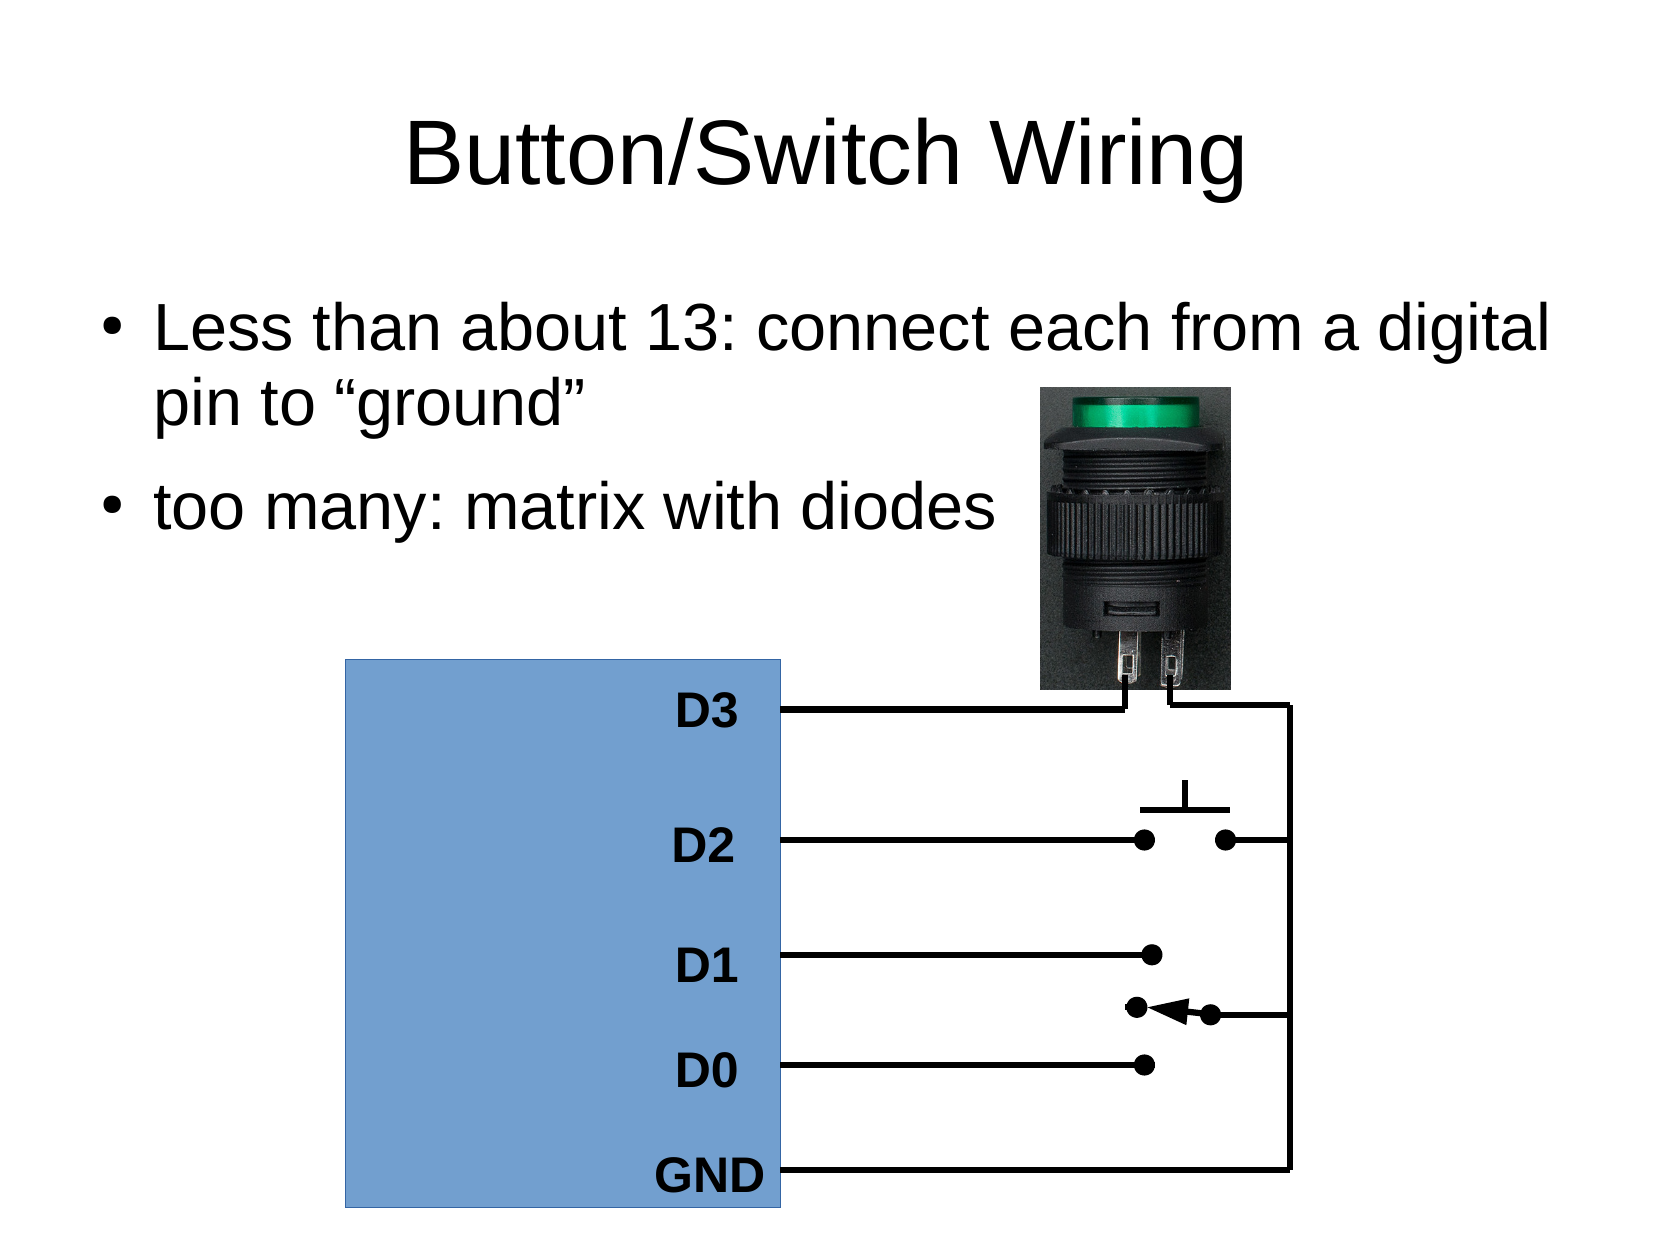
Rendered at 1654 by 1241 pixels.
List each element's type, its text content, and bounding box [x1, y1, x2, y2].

text_box D3 [660, 675, 754, 746]
text_box [345, 659, 781, 1208]
text_box D1 [660, 930, 754, 1001]
title Button/Switch Wiring [82, 49, 1571, 257]
list Less than about 13: connect each from a digital pin to “ground” too many: matrix with diodes [82, 290, 1571, 586]
text_box GND [639, 1140, 781, 1211]
text_box D0 [660, 1035, 754, 1106]
text_box D2 [656, 810, 751, 881]
picture [1040, 387, 1231, 691]
